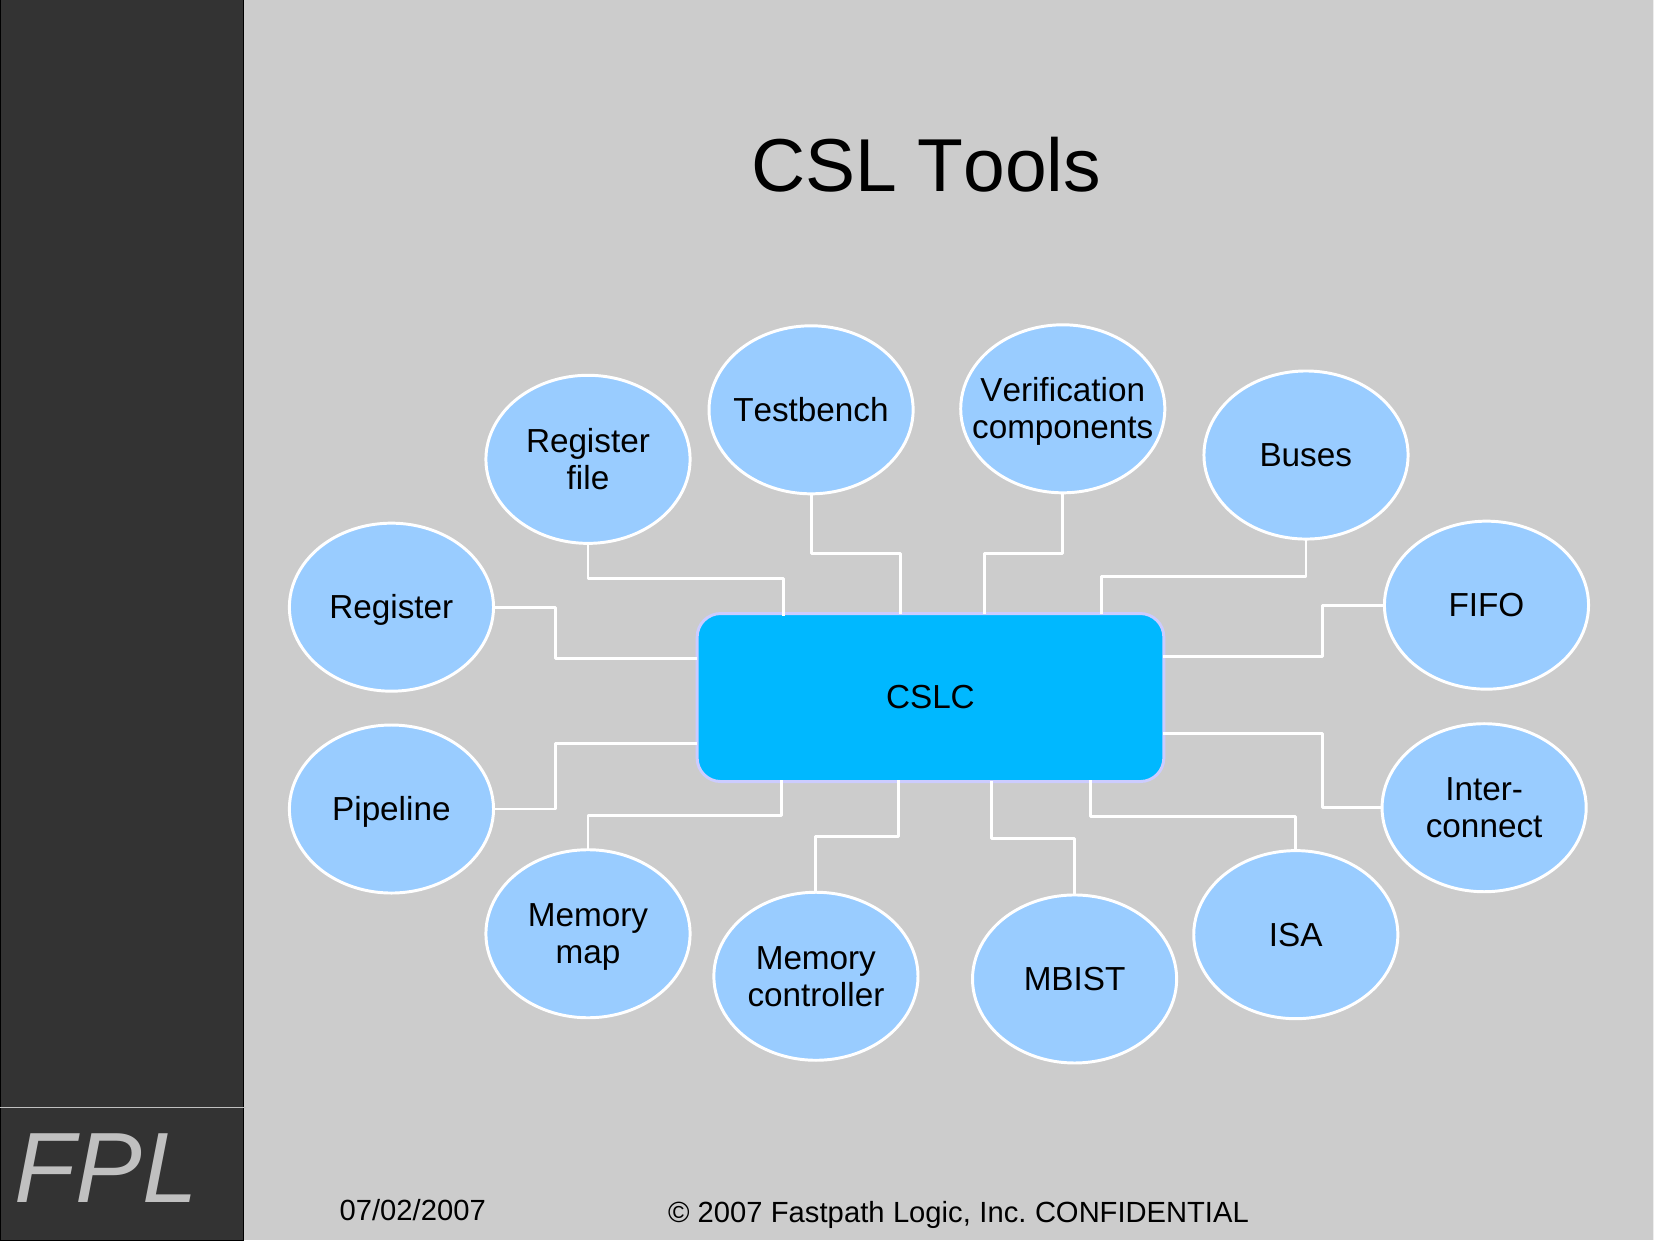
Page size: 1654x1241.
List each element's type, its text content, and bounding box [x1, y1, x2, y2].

text_box CSLC [697, 613, 1164, 782]
text_box Register [289, 523, 494, 692]
text_box FIFO [1384, 521, 1589, 690]
text_box Testbench [709, 325, 914, 494]
text_box MBIST [972, 895, 1177, 1063]
text_box Verification components [960, 324, 1165, 493]
text_box Memory controller [713, 892, 919, 1061]
text_box Inter- connect [1382, 723, 1587, 892]
text_box Memory map [485, 849, 691, 1018]
text_box Buses [1203, 370, 1409, 540]
text_box ISA [1193, 850, 1398, 1019]
text_box Pipeline [289, 725, 494, 894]
text_box Register file [485, 375, 691, 544]
title CSL Tools [427, 57, 1530, 274]
